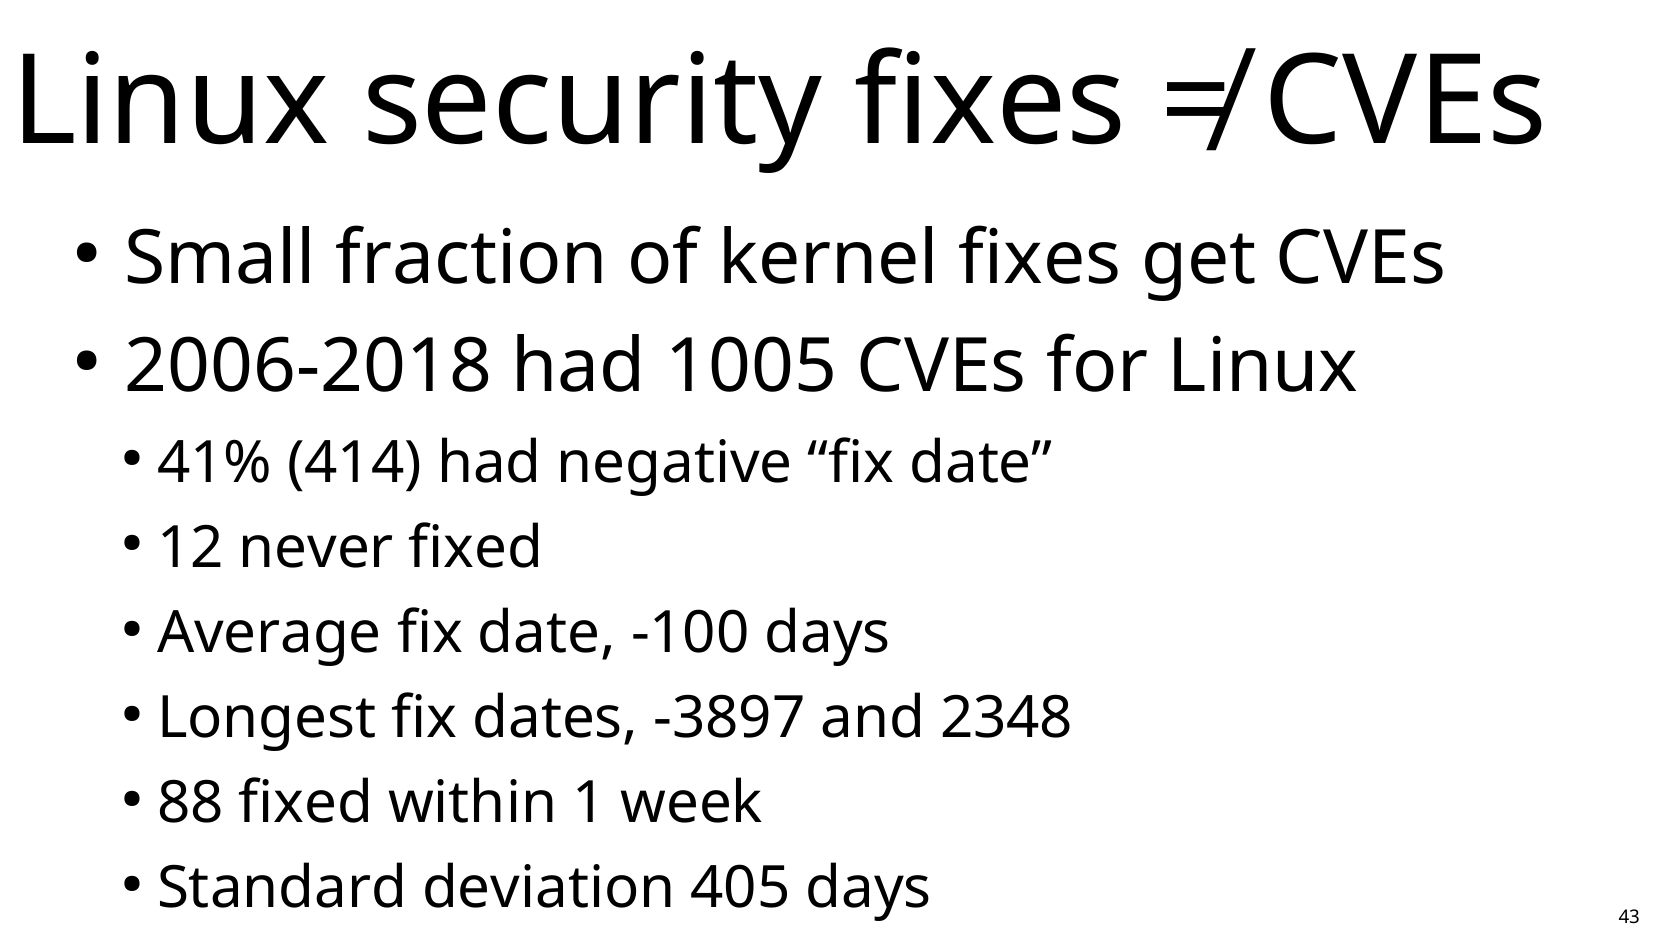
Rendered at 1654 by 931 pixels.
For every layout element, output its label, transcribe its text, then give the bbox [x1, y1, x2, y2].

text_box Linux security fixes ≠ CVEs [0, 2, 1654, 176]
text_box <number> [1598, 895, 1654, 931]
text_box Small fraction of kernel fixes get CVEs 2006-2018 had 1005 CVEs for Linux 41% (414) had negative “fix date” 12 never fixed Average fix date, -100 days Longest fix dates, -3897 and 2348 88 fixed within 1 week Standard deviation 405 days [36, 87, 1625, 931]
